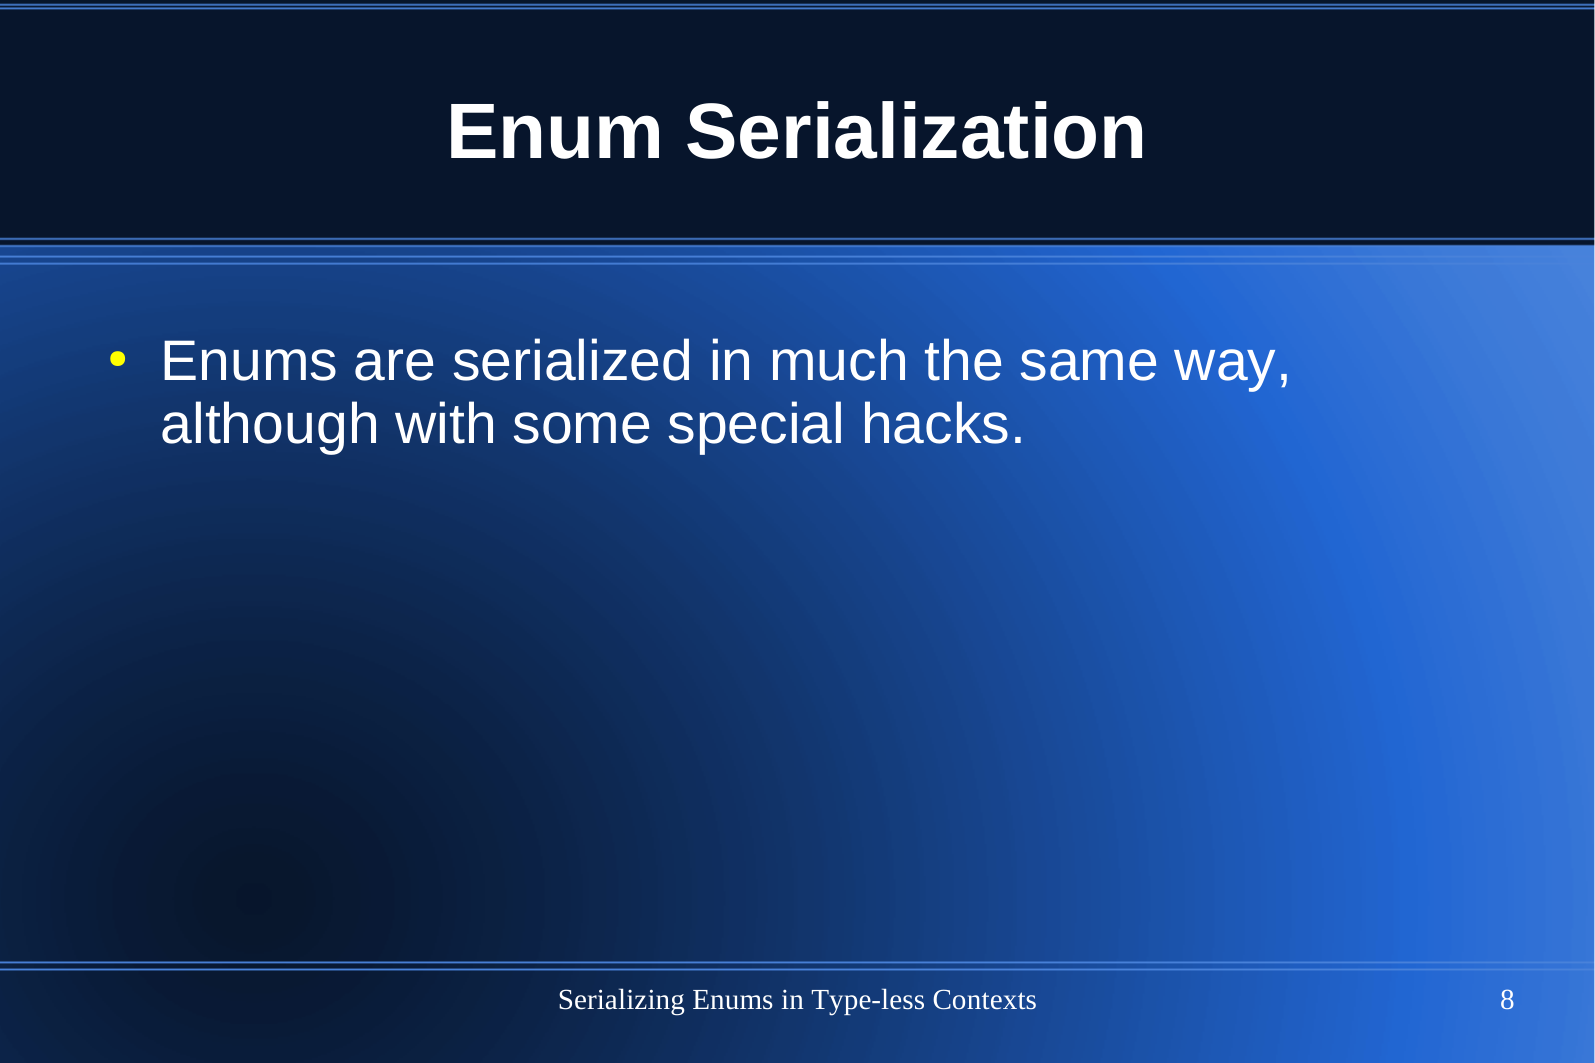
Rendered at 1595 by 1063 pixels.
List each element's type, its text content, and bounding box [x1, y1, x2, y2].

title Enum Serialization [79, 42, 1515, 220]
list Enums are serialized in much the same way, although with some special hacks. [90, 328, 1525, 946]
picture [0, 0, 1595, 1063]
